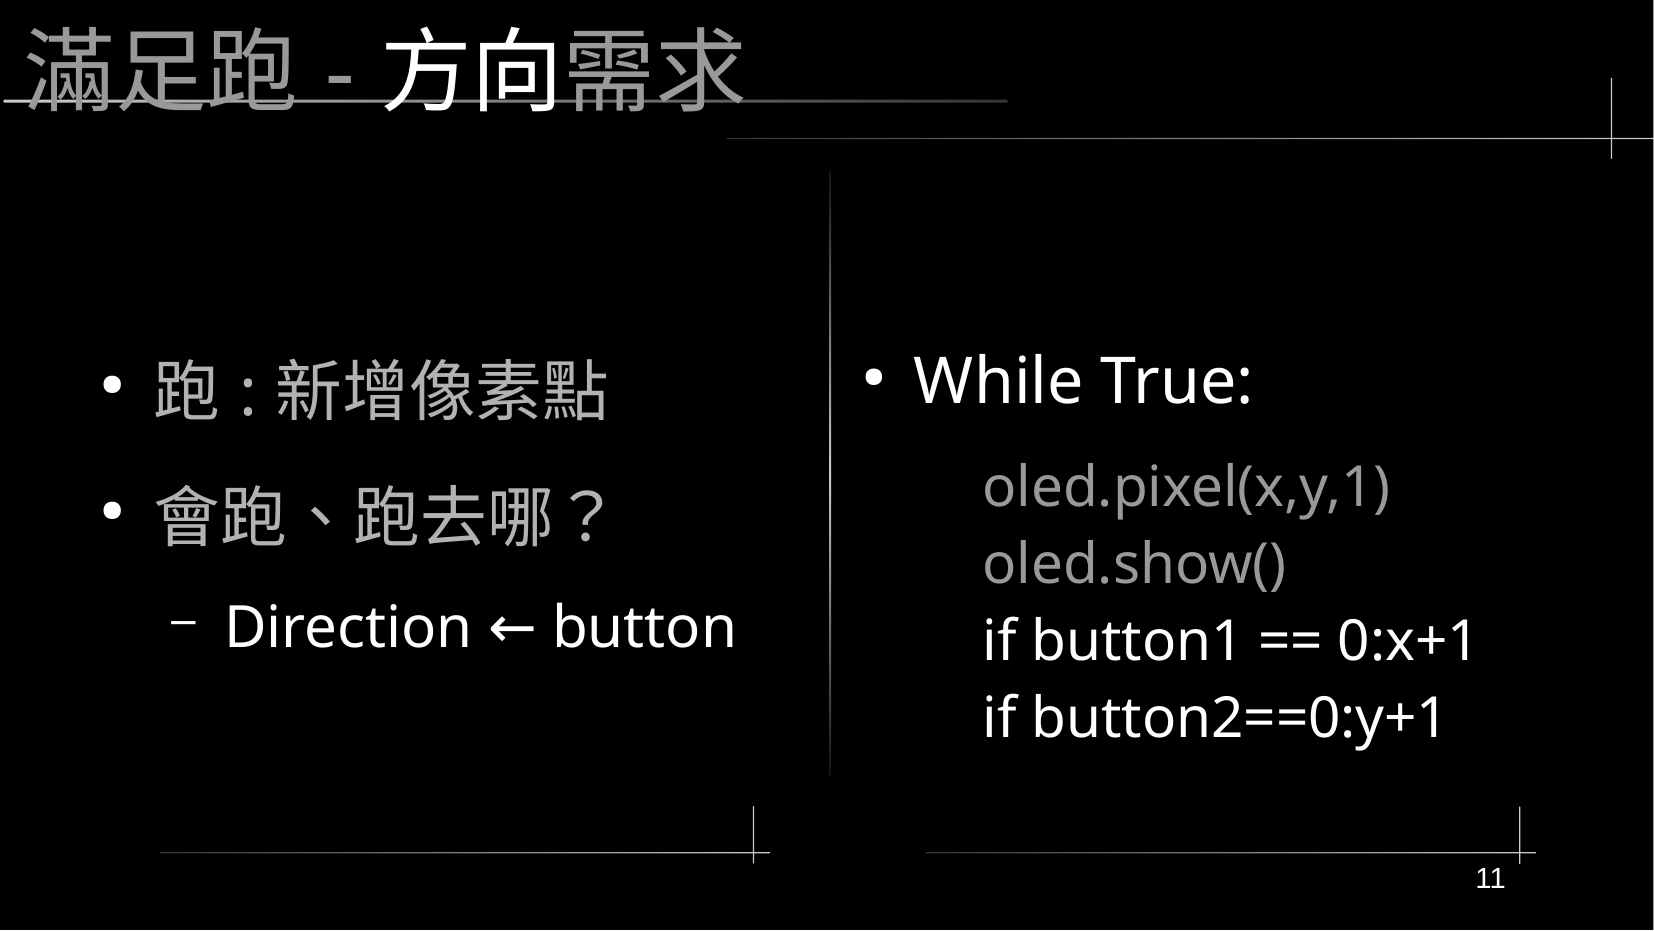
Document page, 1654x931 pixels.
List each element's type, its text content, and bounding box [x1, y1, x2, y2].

title 滿足跑-方向需求 [23, 9, 1589, 121]
list 跑:新增像素點 會跑、跑去哪？ Direction ← button [82, 217, 809, 758]
list While True: oled.pixel(x,y,1) oled.show() if button1 == 0:x+1 if button2==0:y+1 [845, 217, 1572, 758]
